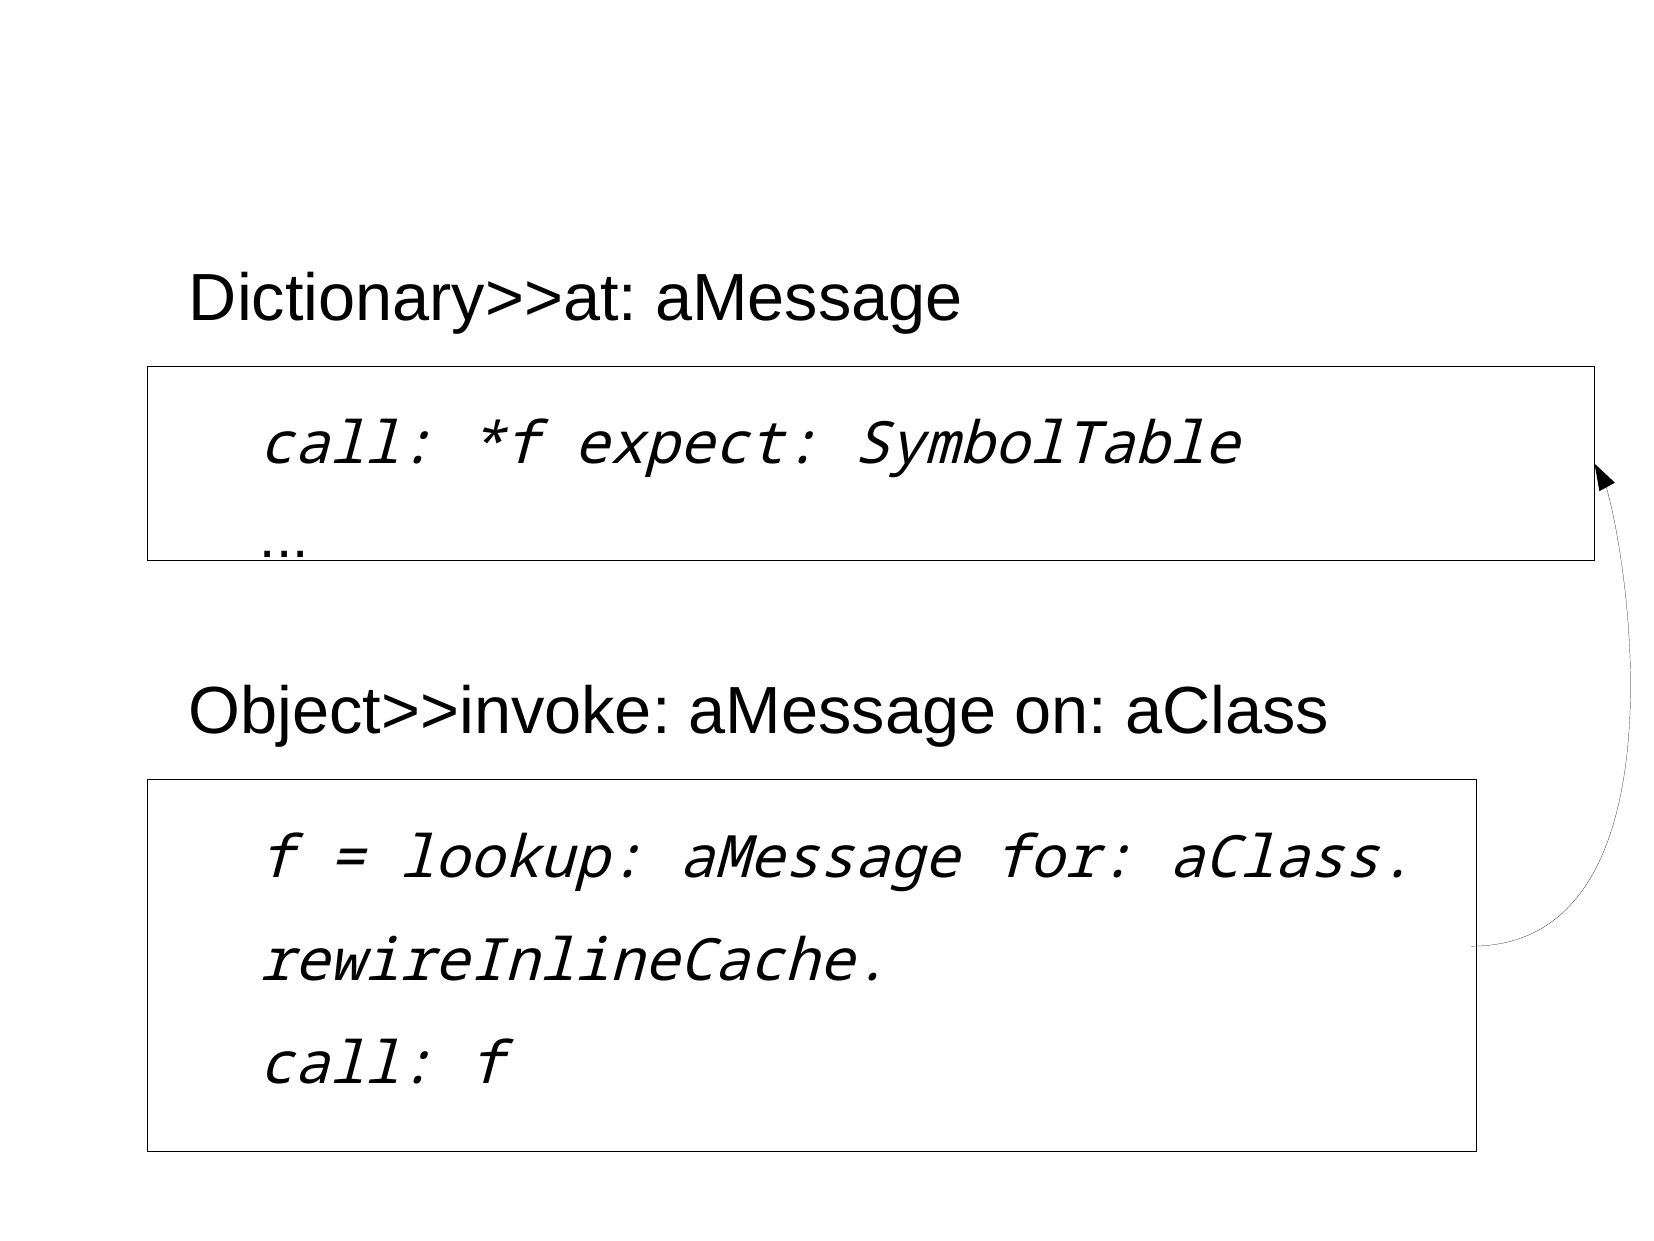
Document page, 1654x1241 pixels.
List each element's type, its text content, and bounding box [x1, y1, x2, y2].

list Dictionary>>at: aMessage call: *f expect: SymbolTable ... [148, 367, 1447, 560]
list Object>>invoke: aMessage on: aClass f = lookup: aMessage for: aClass. rewireInlineCache. call: f [118, 673, 1447, 1211]
list Dictionary>>at: aMessage call: *f expect: SymbolTable ... [118, 259, 1447, 621]
list Object>>invoke: aMessage on: aClass f = lookup: aMessage for: aClass. rewireInlineCache. call: f [148, 780, 1447, 1151]
